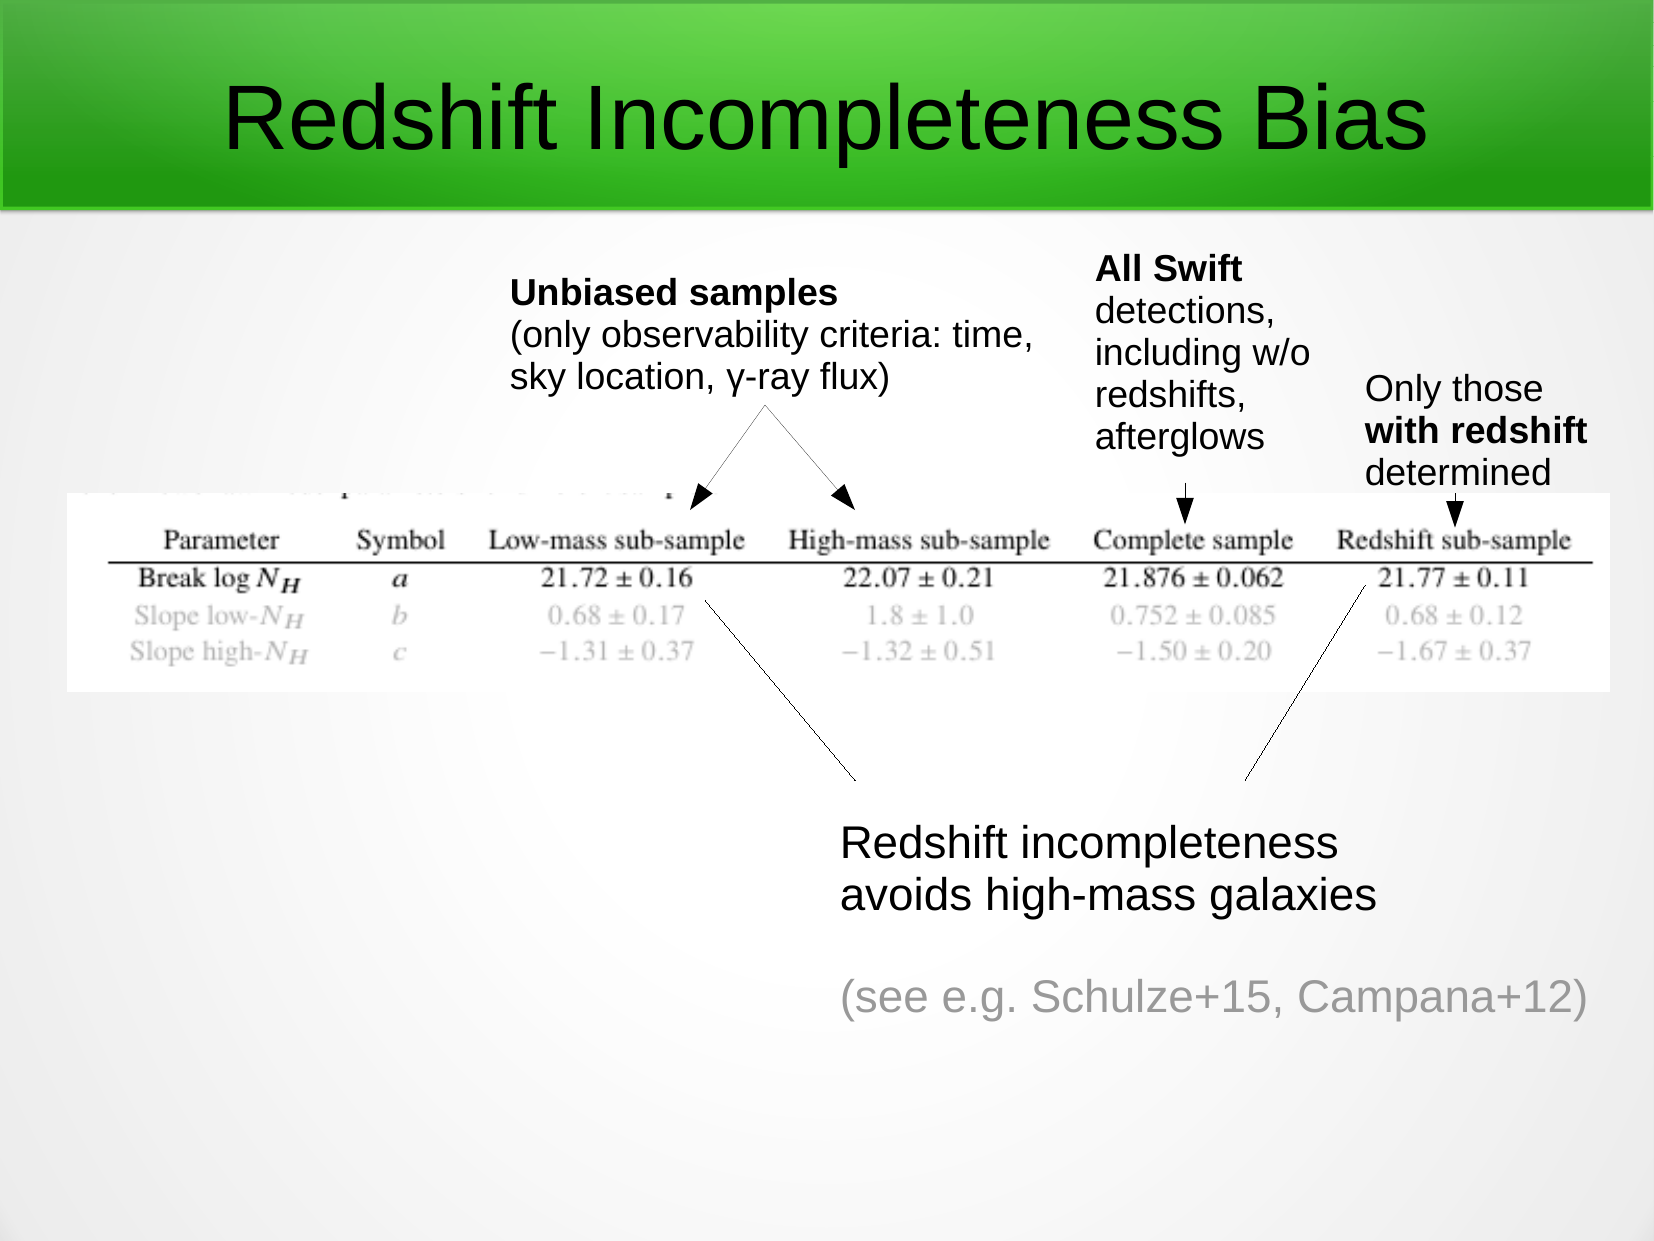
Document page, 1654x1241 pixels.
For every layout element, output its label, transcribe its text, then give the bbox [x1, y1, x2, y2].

text_box [67, 600, 1590, 692]
text_box Unbiased samples (only observability criteria: time, sky location, γ-ray flux) [495, 264, 1080, 451]
picture [67, 493, 1610, 692]
text_box Redshift incompleteness avoids high-mass galaxies (see e.g. Schulze+15, Campana+12) [825, 810, 1636, 1133]
text_box All Swift detections, including w/o redshifts, afterglows [1080, 240, 1351, 507]
text_box Unbiased samples (only observability criteria: time, sky location, γ-ray flux) [733, 407, 803, 451]
text_box Only those with redshift determined [1350, 360, 1621, 511]
title Redshift Incompleteness Bias [82, 47, 1571, 189]
